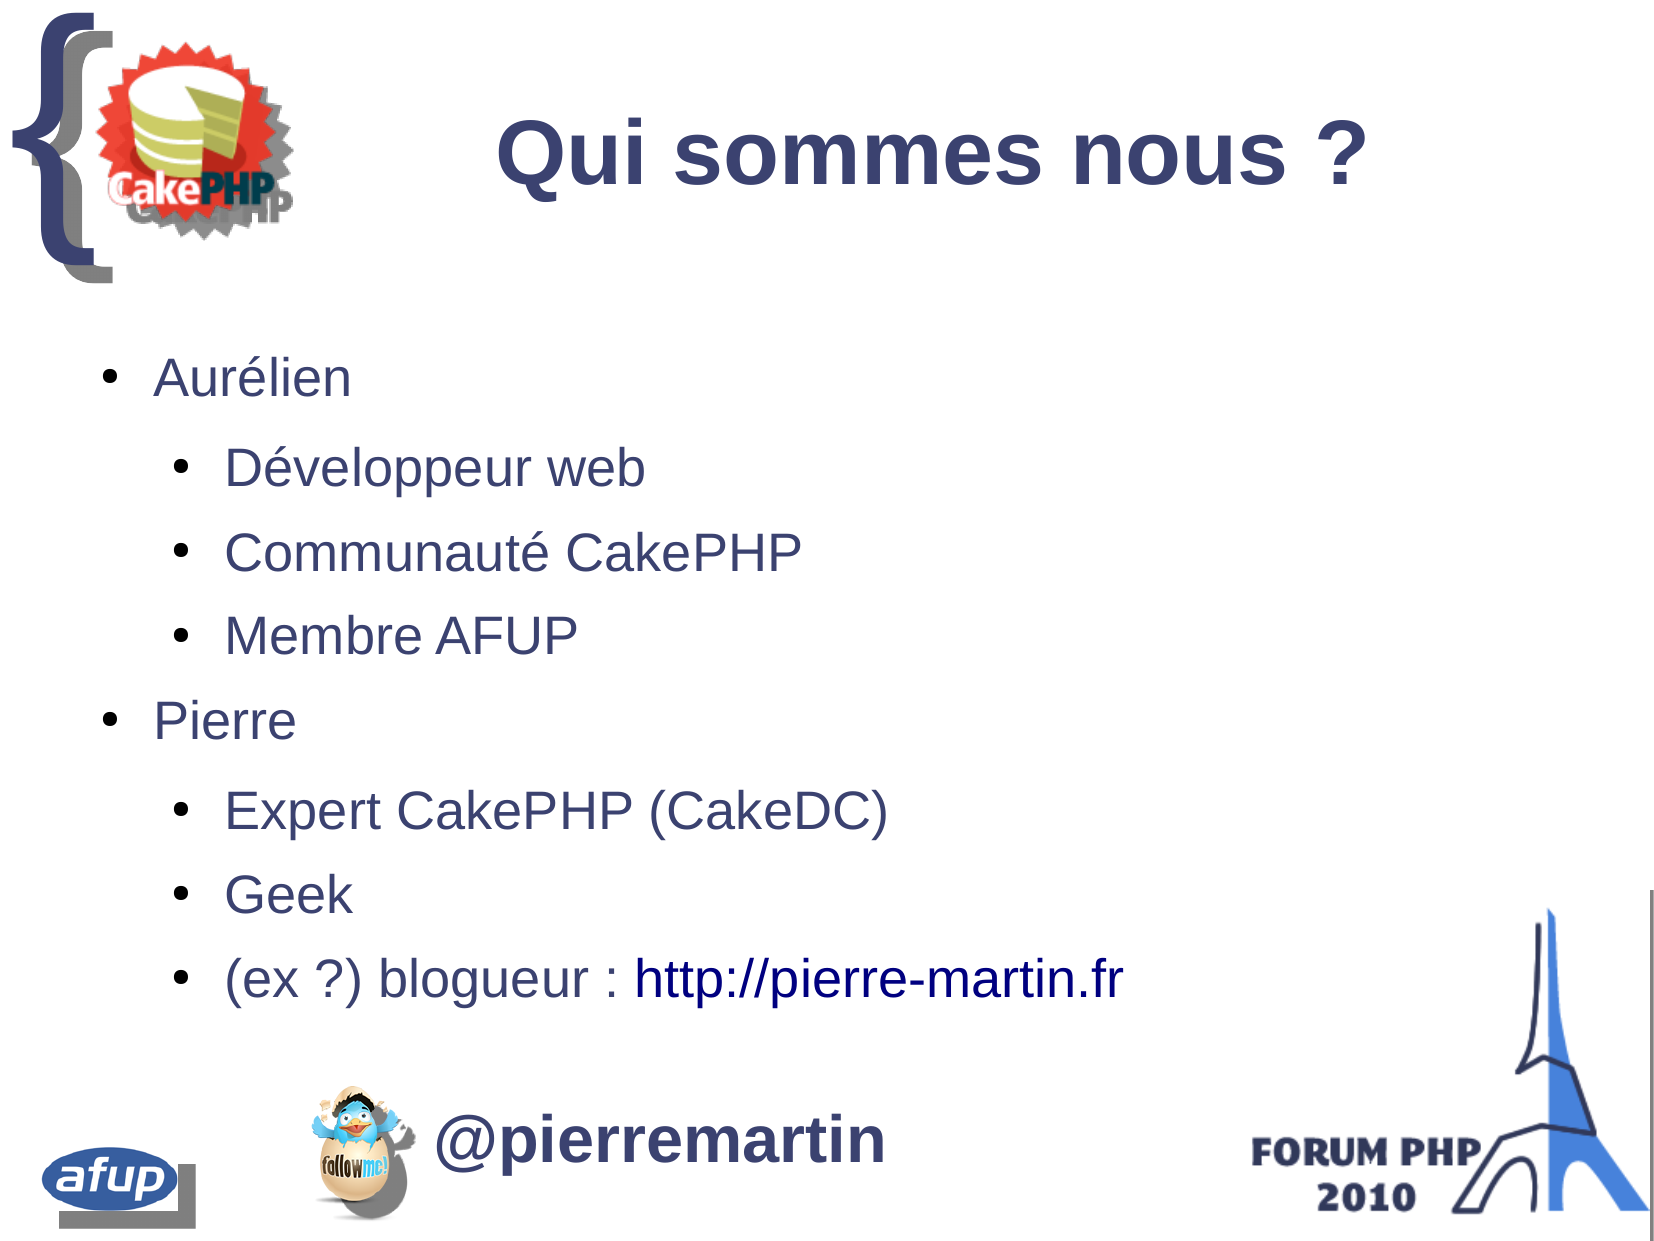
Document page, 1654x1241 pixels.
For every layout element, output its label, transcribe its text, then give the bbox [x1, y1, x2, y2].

list Aurélien Développeur web Communauté CakePHP Membre AFUP Pierre Expert CakePHP (CakeDC) Geek (ex ?) blogueur : http://pierre-martin.fr [82, 290, 1571, 1094]
picture [41, 1146, 178, 1211]
picture [88, 35, 284, 231]
picture [295, 1086, 414, 1205]
picture [1240, 872, 1650, 1241]
title Qui sommes nous ? [295, 56, 1571, 250]
text_box @pierremartin [418, 1102, 903, 1189]
